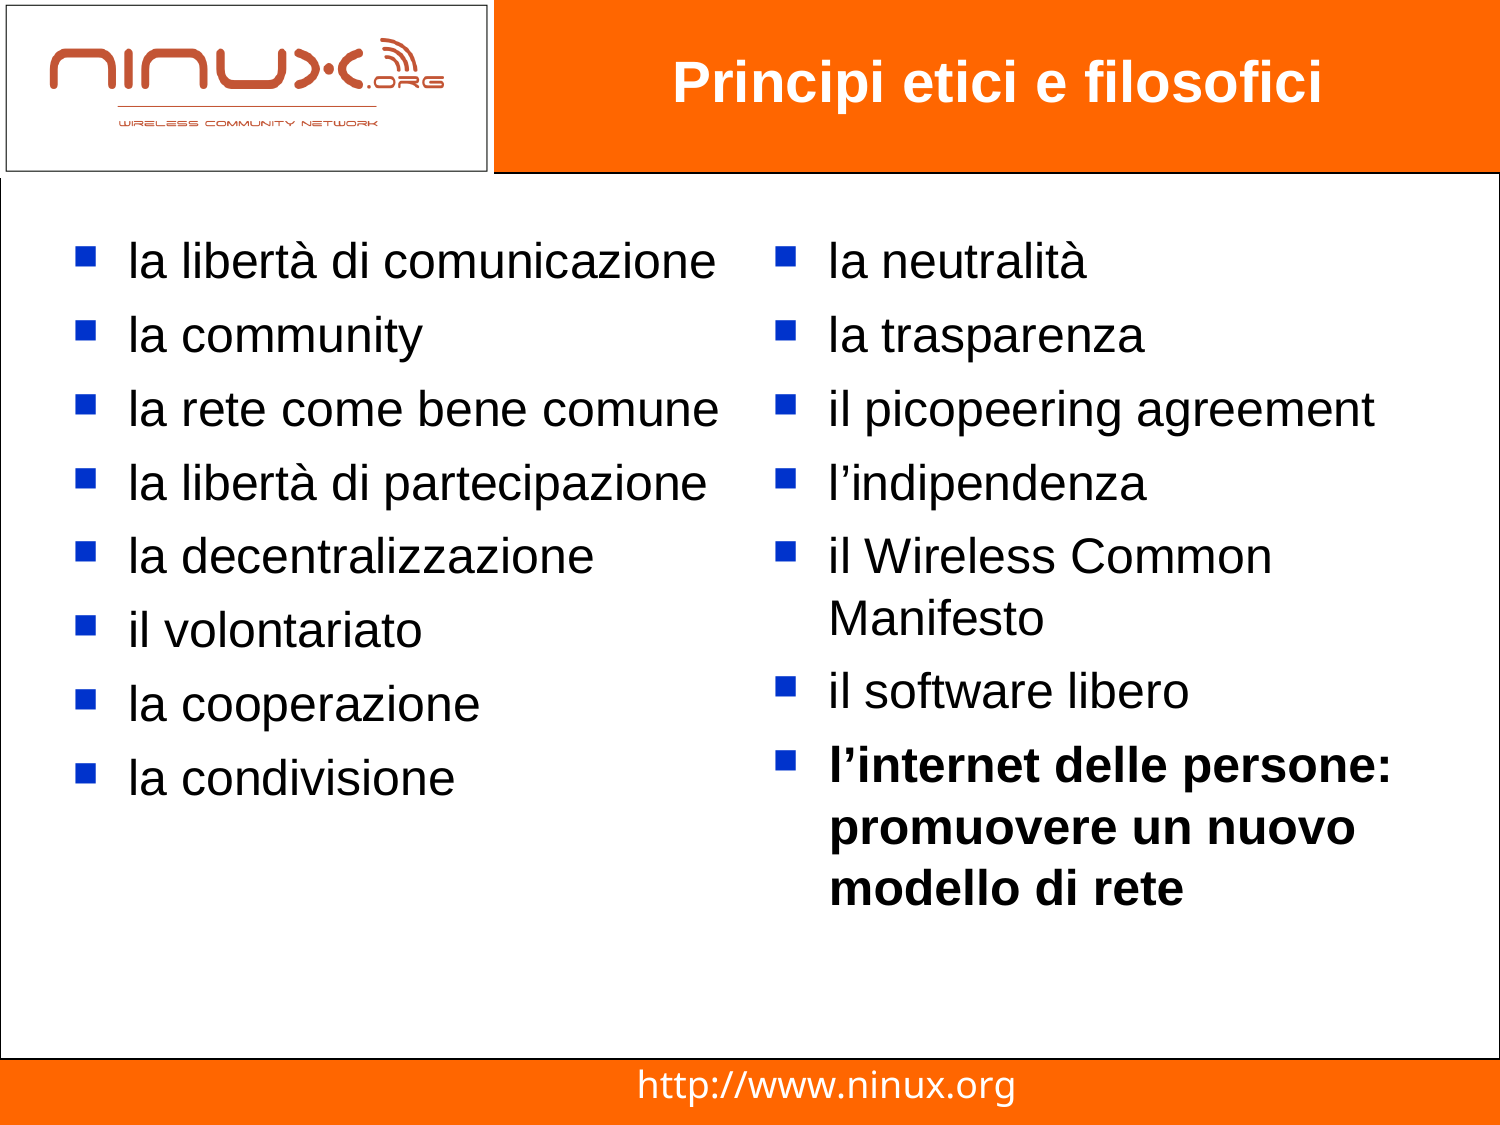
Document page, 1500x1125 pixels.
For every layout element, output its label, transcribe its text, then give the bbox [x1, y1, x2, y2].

title Principi etici e filosofici [474, 0, 1500, 165]
text_box http://www.ninux.org [621, 1053, 757, 1125]
picture [0, 0, 494, 178]
list la neutralità la trasparenza il picopeering agreement l’indipendenza il Wireless Common Manifesto il software libero l’internet delle persone: promuovere un nuovo modello di rete [757, 220, 1467, 1125]
list la libertà di comunicazione la community la rete come bene comune la libertà di partecipazione la decentralizzazione il volontariato la cooperazione la condivisione [57, 220, 757, 1125]
